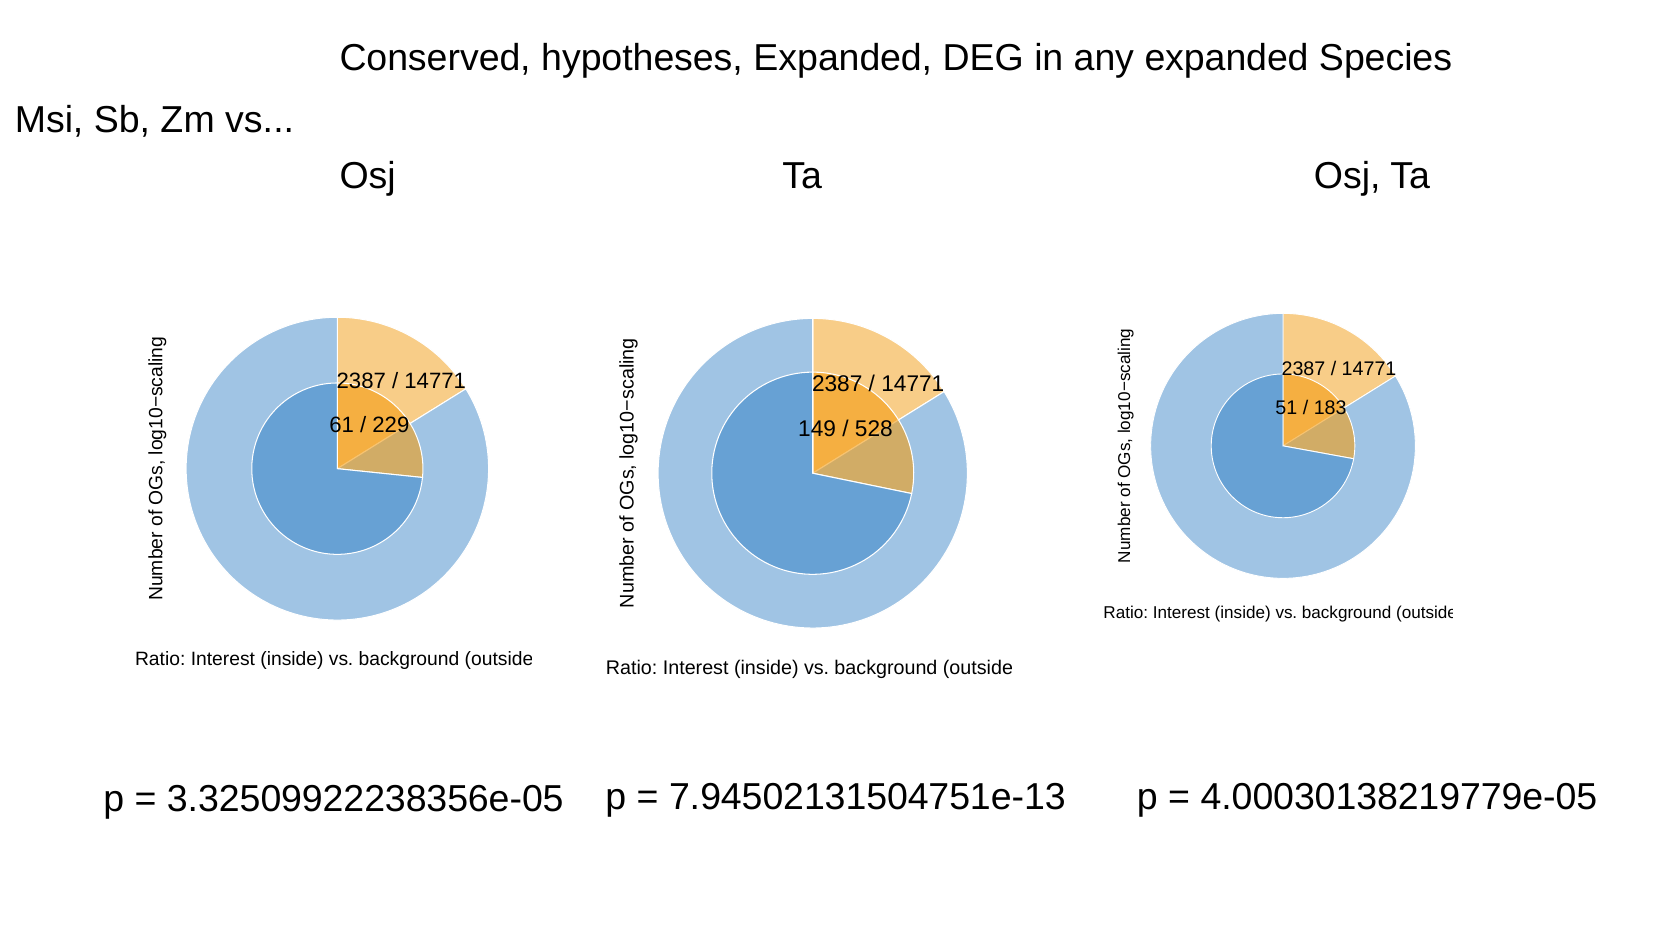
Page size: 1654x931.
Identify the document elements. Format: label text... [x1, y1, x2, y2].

picture [590, 265, 1012, 709]
text_box Osj, Ta [1299, 147, 1445, 205]
text_box Osj [324, 147, 411, 205]
text_box p = 3.32509922238356e-05 [88, 769, 579, 827]
text_box Ta [767, 147, 837, 205]
text_box p = 4.00030138219779e-05 [1122, 767, 1612, 825]
picture [120, 265, 532, 699]
picture [1092, 265, 1453, 651]
text_box Msi, Sb, Zm vs... [0, 90, 310, 148]
text_box p = 7.94502131504751e-13 [590, 767, 1081, 825]
text_box Conserved, hypotheses, Expanded, DEG in any expanded Species [324, 29, 1468, 87]
